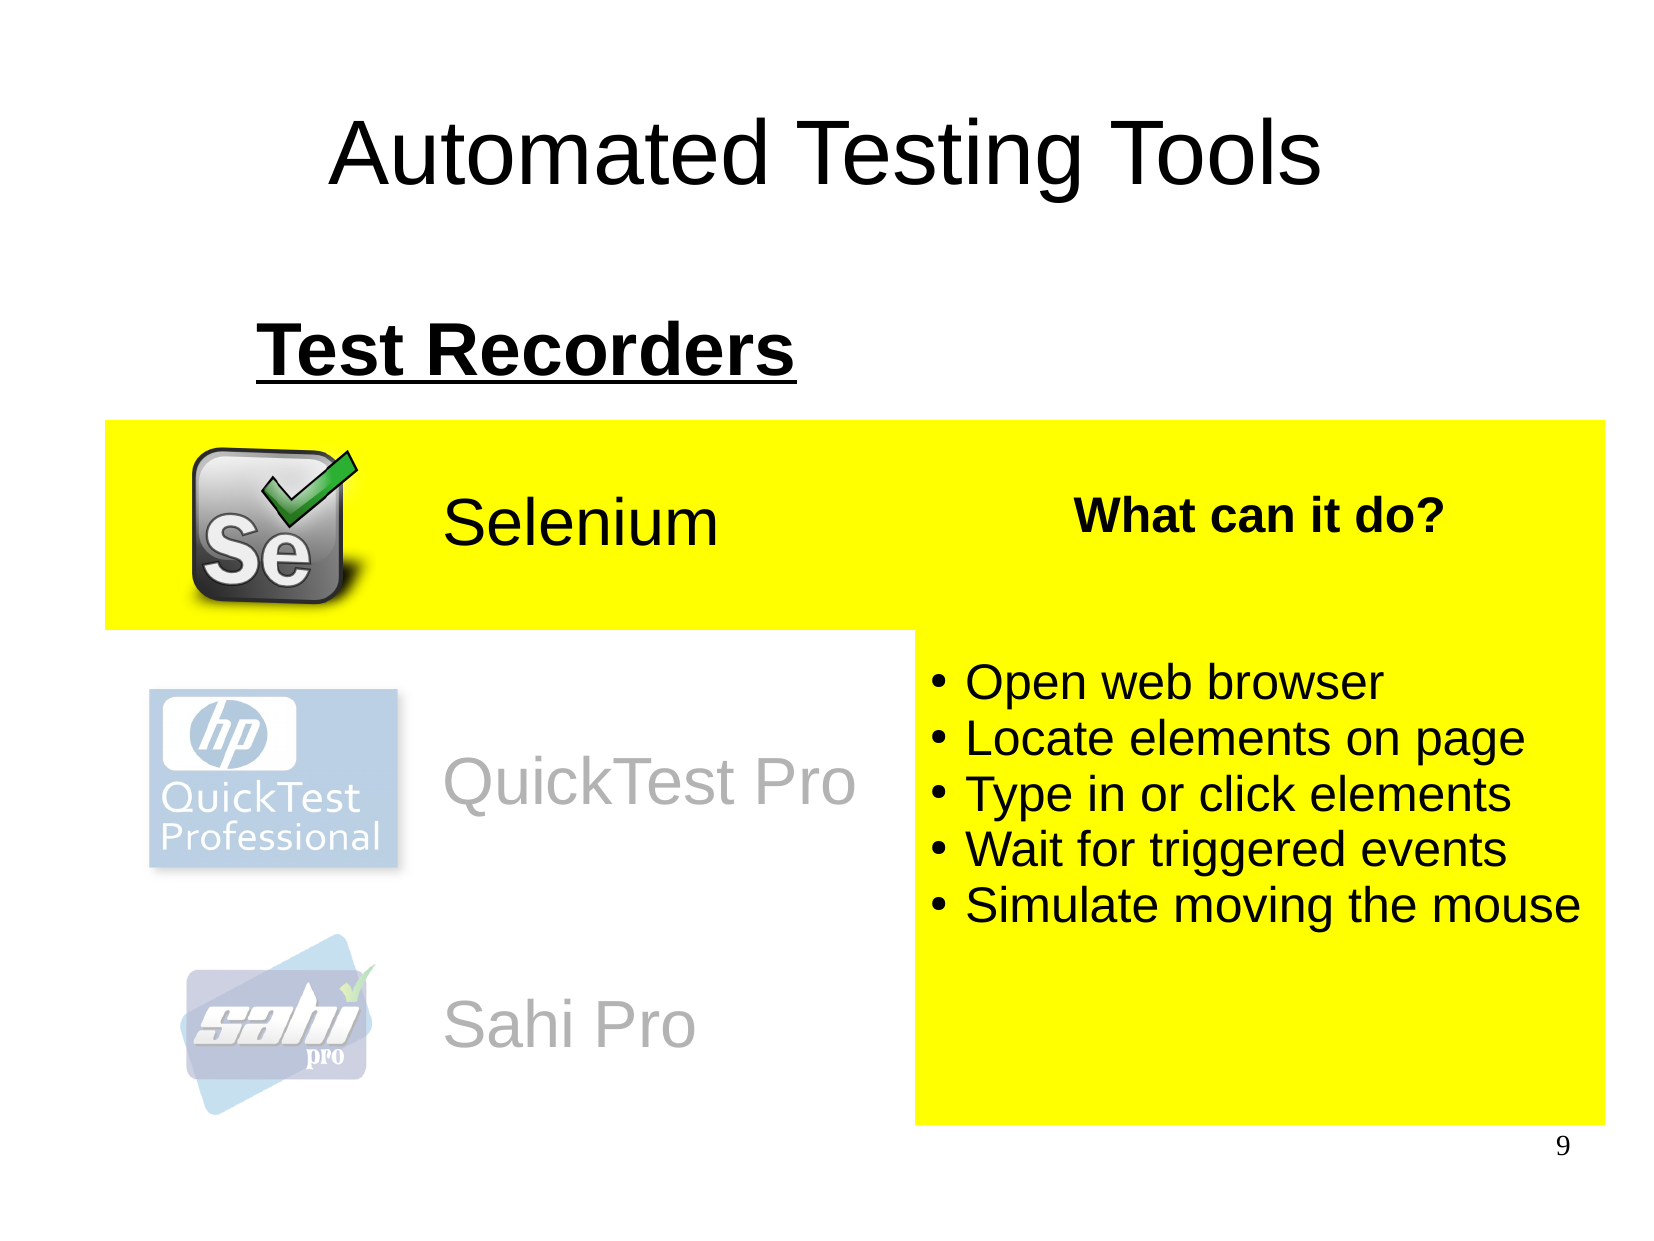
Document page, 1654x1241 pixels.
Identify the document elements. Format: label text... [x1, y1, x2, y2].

text_box What can it do? Open web browser Locate elements on page Type in or click elements Wait for triggered events Simulate moving the mouse [915, 424, 1606, 946]
text_box Selenium [427, 477, 781, 567]
text_box Test Recorders [241, 300, 812, 399]
title Automated Testing Tools [82, 49, 1571, 257]
text_box [105, 420, 1606, 1126]
picture [180, 438, 376, 619]
